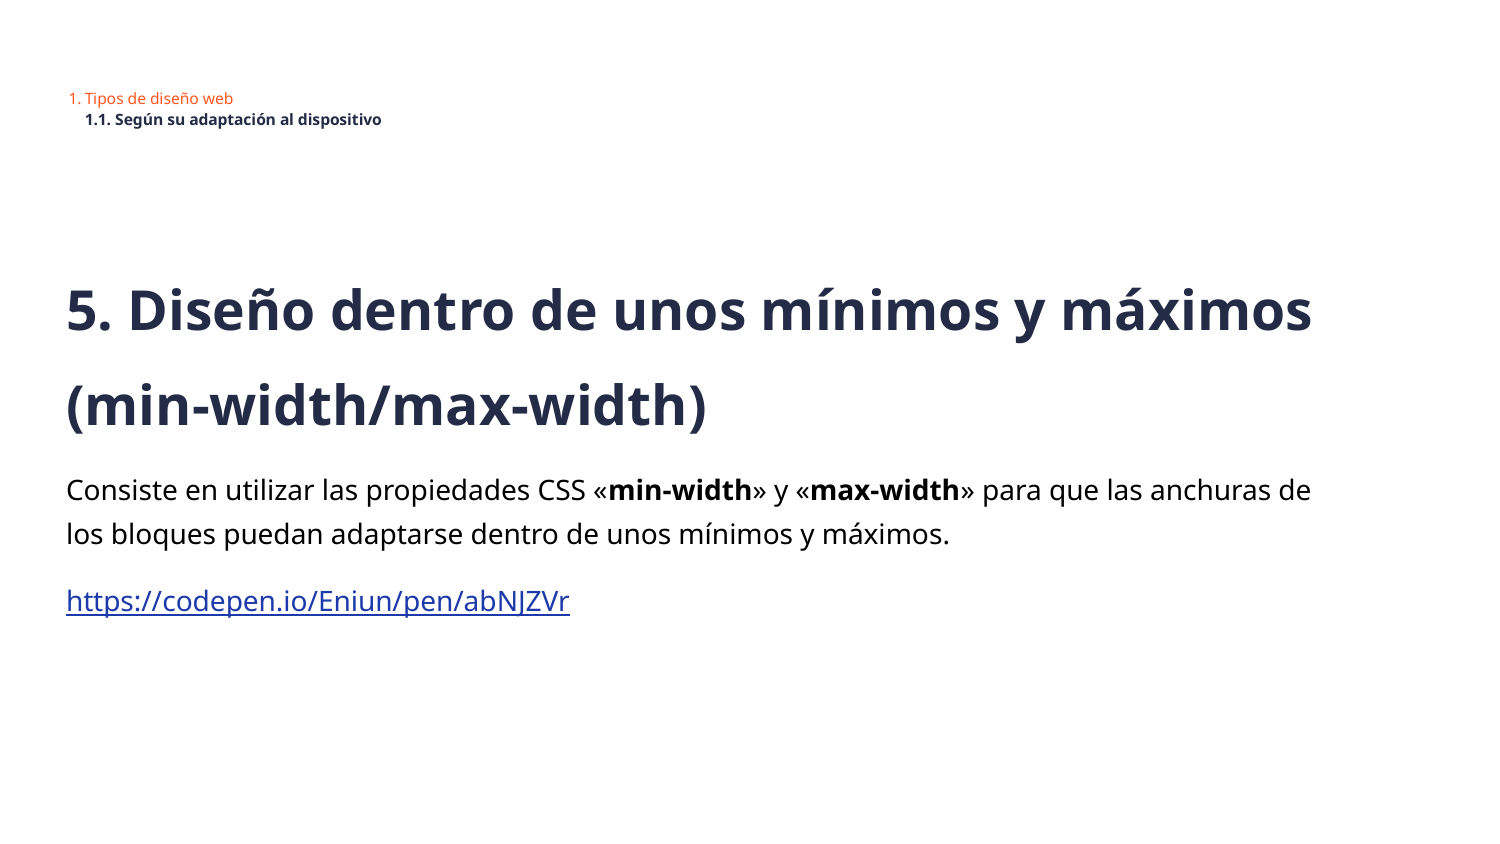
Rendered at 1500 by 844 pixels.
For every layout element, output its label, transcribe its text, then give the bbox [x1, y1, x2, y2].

title Tipos de diseño web 1.1. Según su adaptación al dispositivo [51, 72, 1449, 167]
list 5. Diseño dentro de unos mínimos y máximos (min-width/max-width) Consiste en utilizar las propiedades CSS «min-width» y «max-width» para que las anchuras de los bloques puedan adaptarse dentro de unos mínimos y máximos. https://codepen.io/Eniun/pen/abNJZVr [51, 235, 1370, 829]
